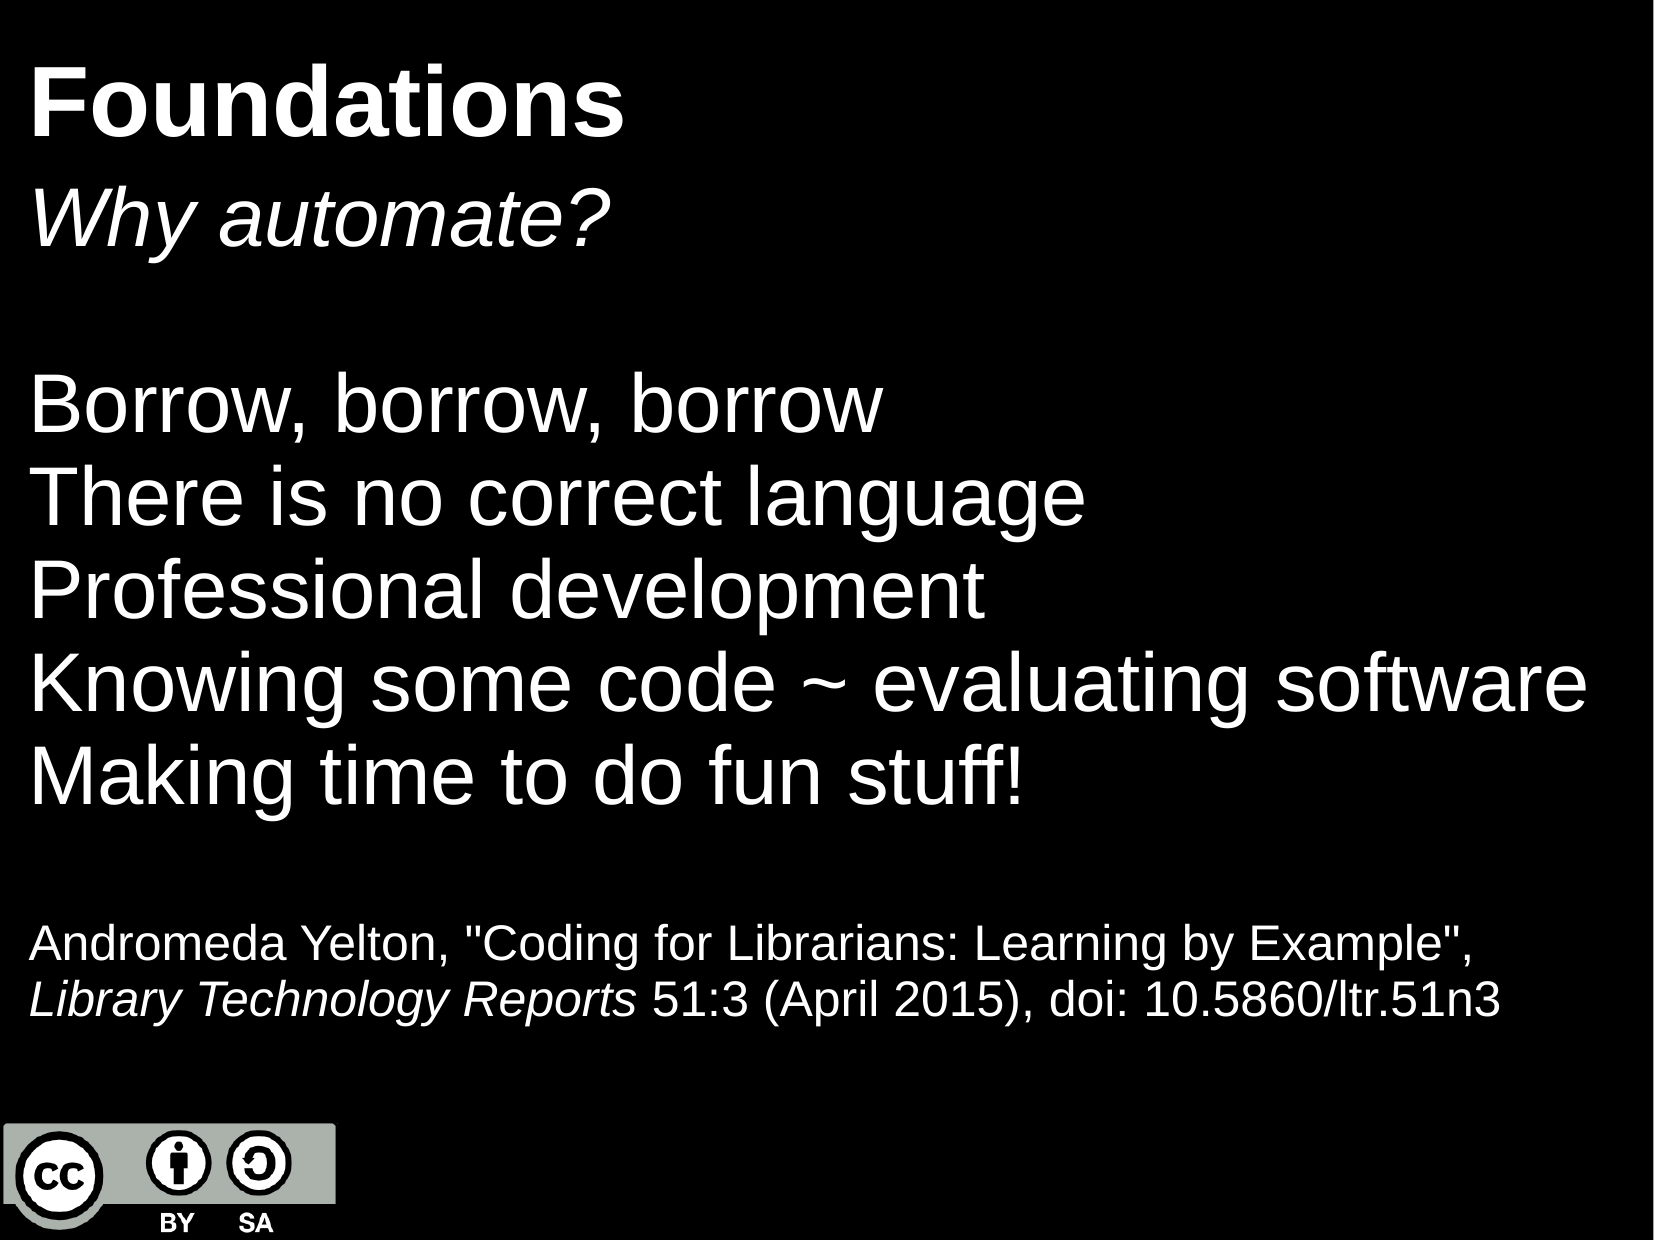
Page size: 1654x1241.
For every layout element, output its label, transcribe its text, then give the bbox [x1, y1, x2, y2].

text_box Foundations Why automate? Borrow, borrow, borrow There is no correct language Professional development Knowing some code ~ evaluating software Making time to do fun stuff! Andromeda Yelton, "Coding for Librarians: Learning by Example", Library Technology Reports 51:3 (April 2015), doi: 10.5860/ltr.51n3 [28, 43, 1623, 1029]
picture [0, 1120, 338, 1239]
